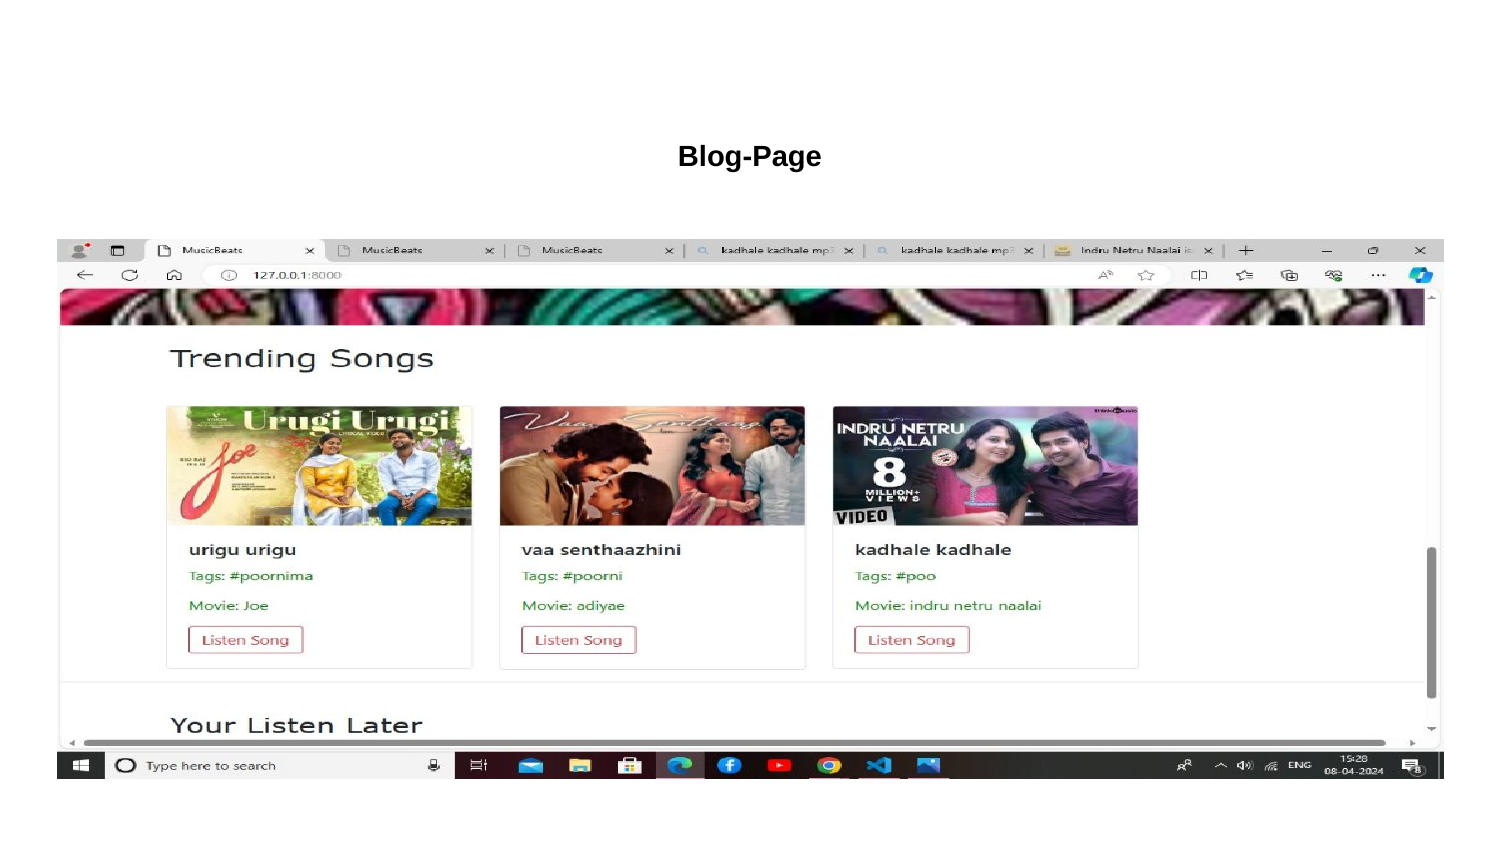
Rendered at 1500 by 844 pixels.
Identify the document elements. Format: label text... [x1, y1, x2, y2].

title Blog-Page [103, 101, 1397, 208]
picture [57, 239, 1444, 779]
